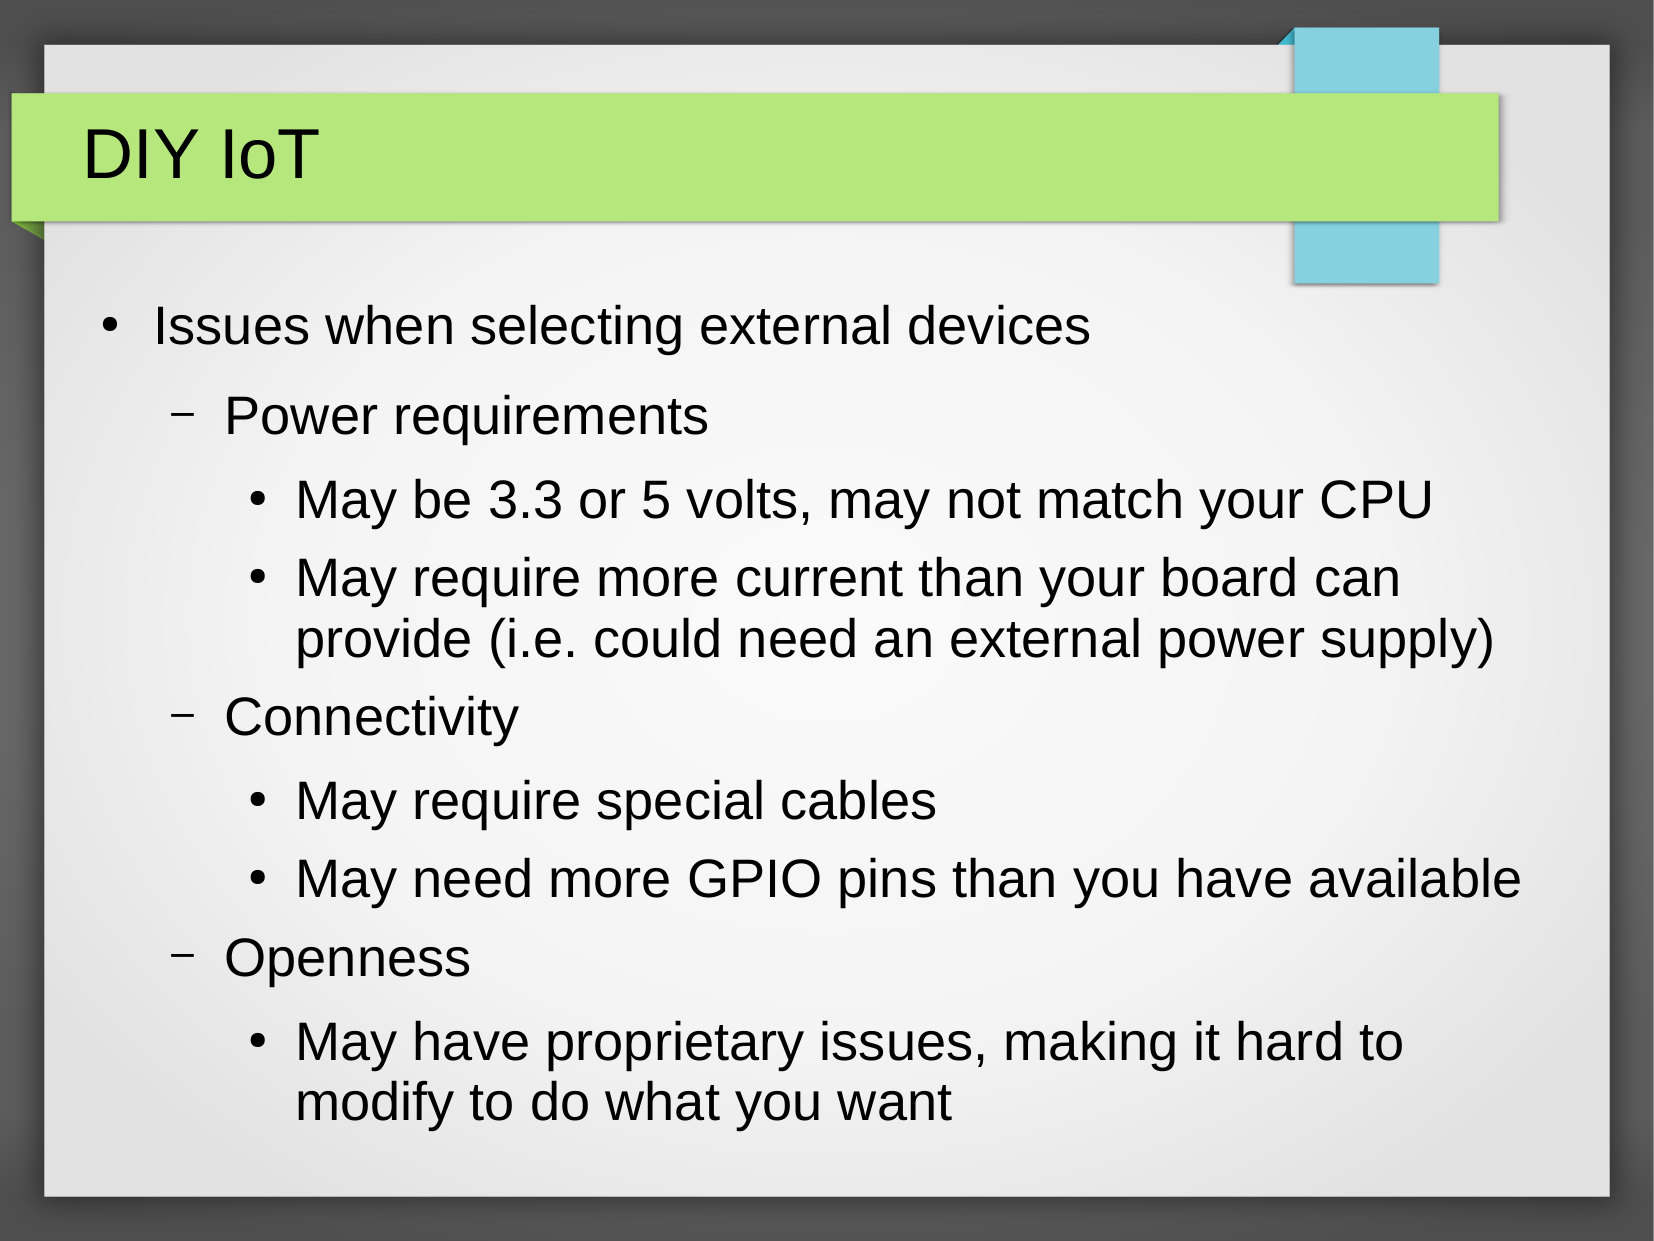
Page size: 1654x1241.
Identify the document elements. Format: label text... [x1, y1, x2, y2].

list Issues when selecting external devices Power requirements May be 3.3 or 5 volts, may not match your CPU May require more current than your board can provide (i.e. could need an external power supply) Connectivity May require special cables May need more GPIO pins than you have available Openness May have proprietary issues, making it hard to modify to do what you want [82, 295, 1571, 1156]
picture [0, 0, 1654, 1241]
title DIY IoT [82, 94, 1264, 213]
